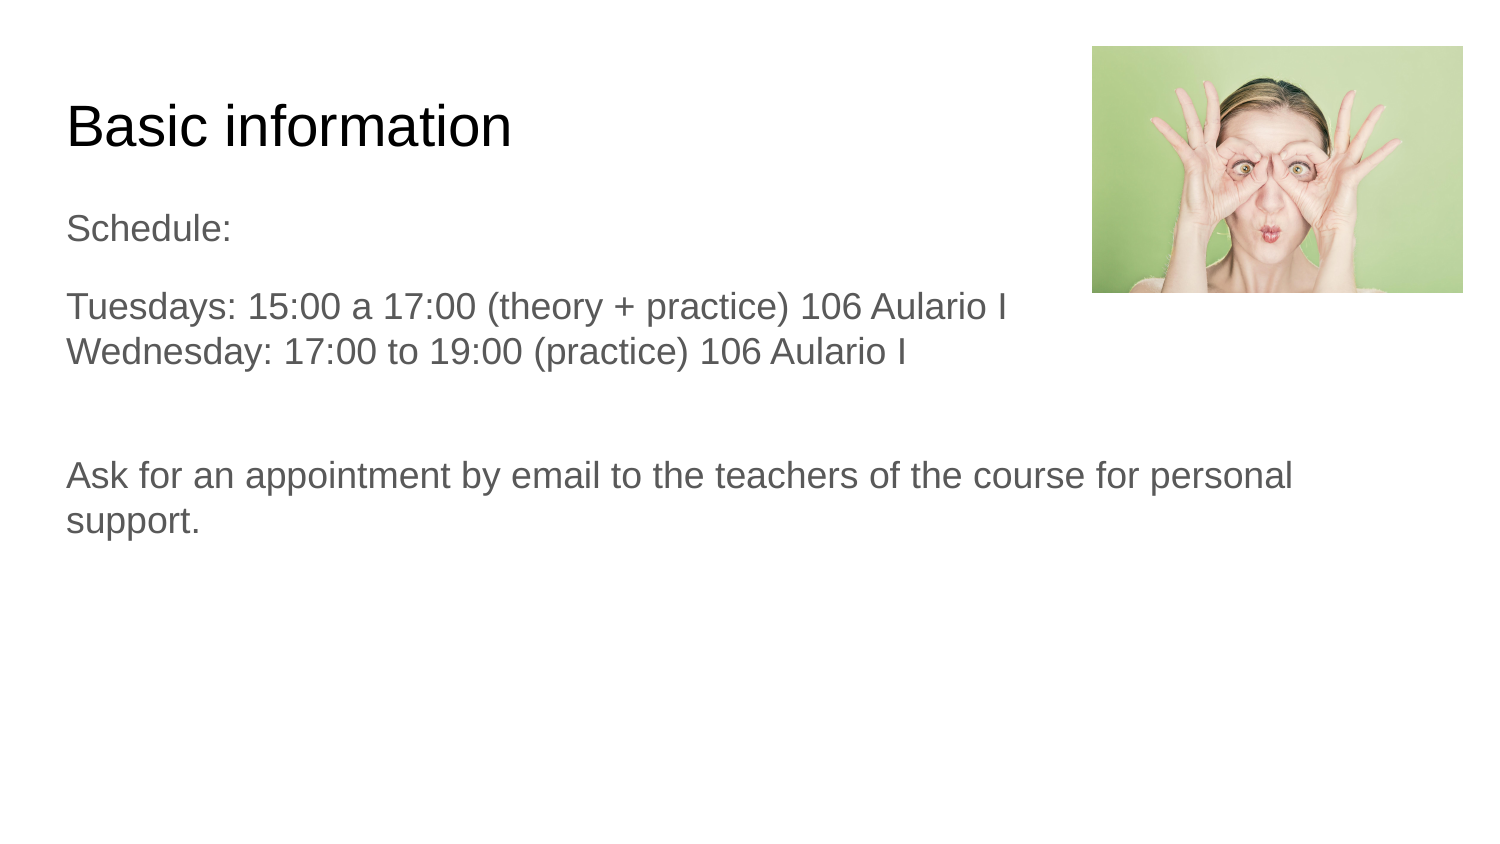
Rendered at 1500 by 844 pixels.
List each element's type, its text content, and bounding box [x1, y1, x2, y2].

list Schedule: Tuesdays: 15:00 a 17:00 (theory + practice) 106 Aulario I Wednesday: 17:00 to 19:00 (practice) 106 Aulario I Ask for an appointment by email to the teachers of the course for personal support. [51, 189, 1449, 571]
picture [1092, 46, 1463, 293]
title Basic information [51, 72, 1092, 167]
